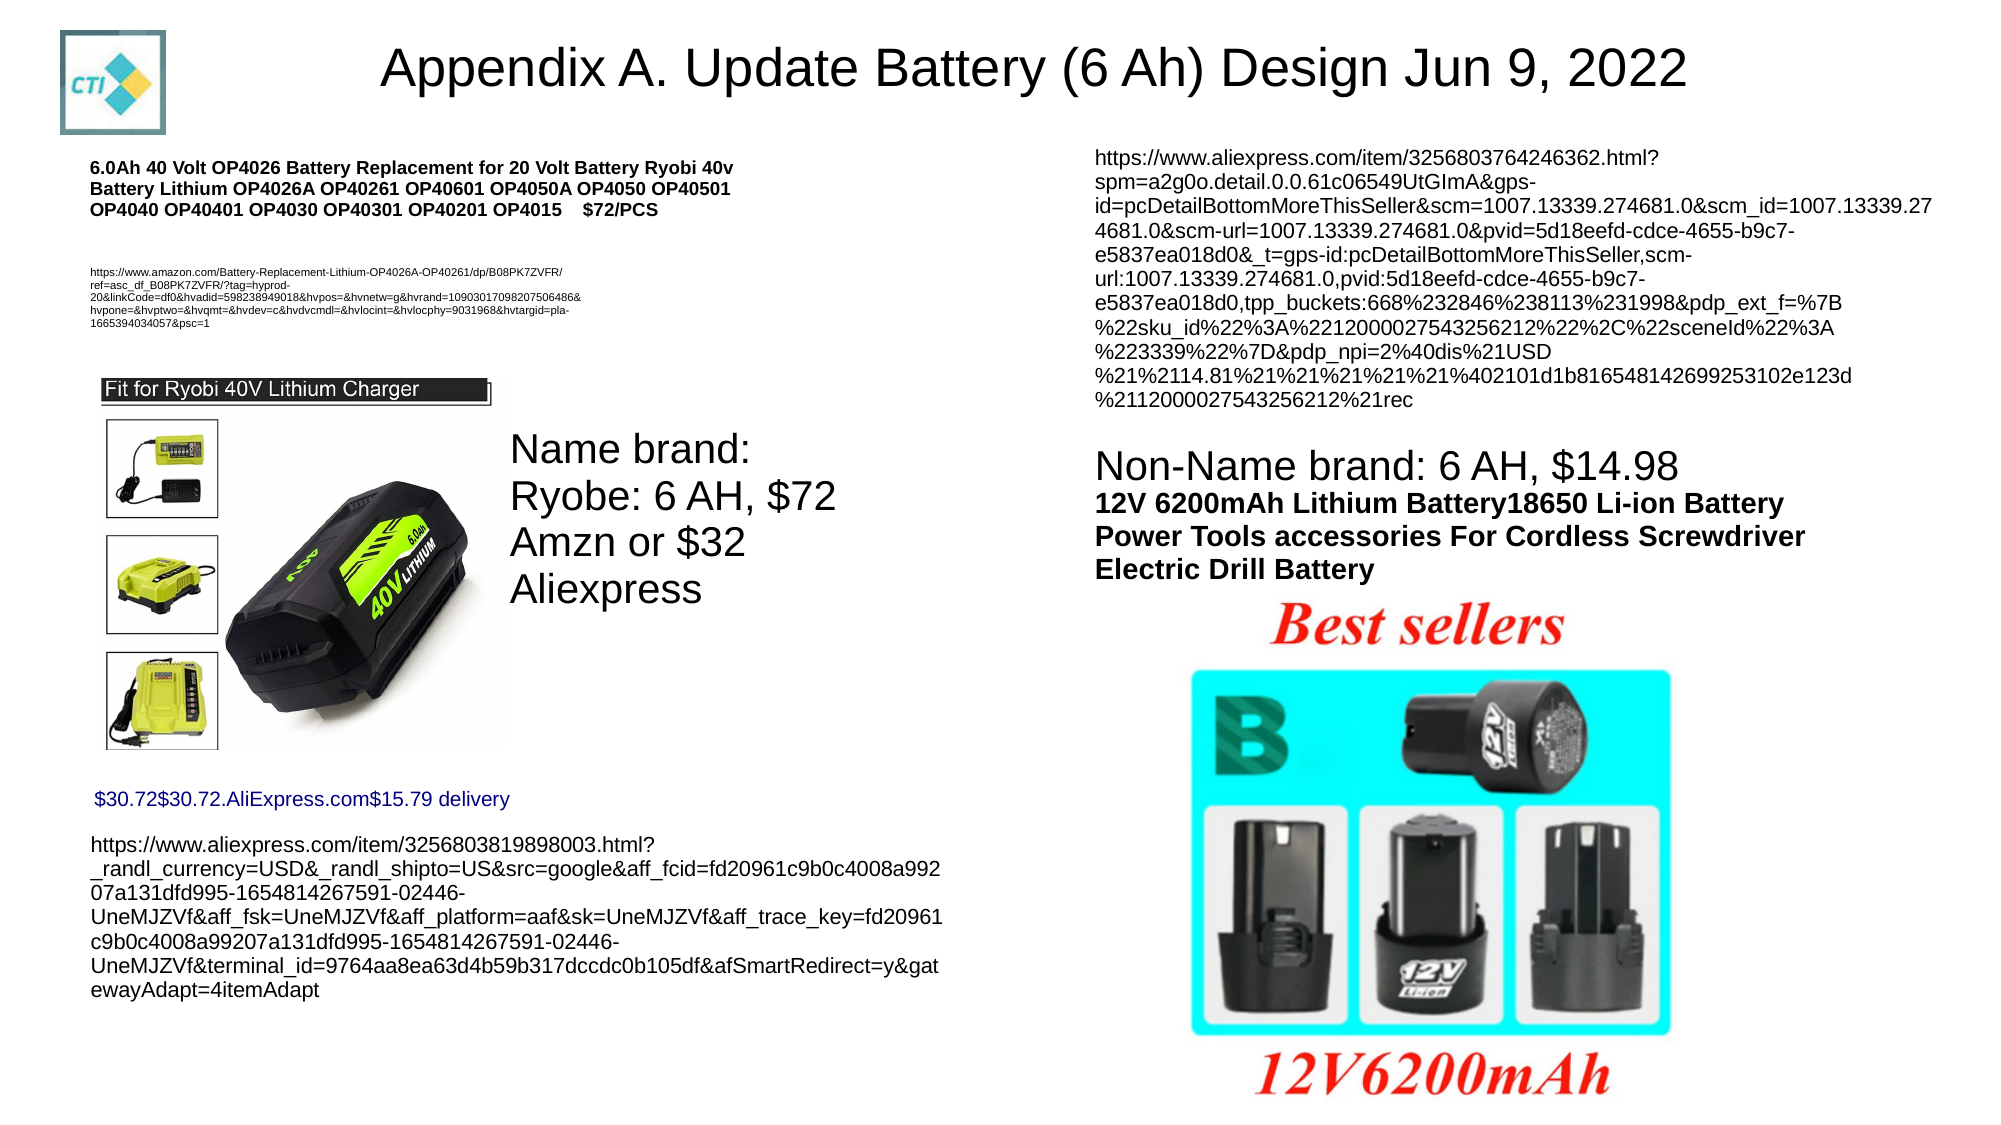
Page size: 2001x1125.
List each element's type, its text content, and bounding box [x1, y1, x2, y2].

text_box $30.72$30.72.AliExpress.com$15.79 delivery [79, 780, 526, 819]
text_box https://www.aliexpress.com/item/3256803764246362.html?spm=a2g0o.detail.0.0.61c06549UtGImA&gps-id=pcDetailBottomMoreThisSeller&scm=1007.13339.274681.0&scm_id=1007.13339.274681.0&scm-url=1007.13339.274681.0&pvid=5d18eefd-cdce-4655-b9c7-e5837ea018d0&_t=gps-id:pcDetailBottomMoreThisSeller,scm-url:1007.13339.274681.0,pvid:5d18eefd-cdce-4655-b9c7-e5837ea018d0,tpp_buckets:668%232846%238113%231998&pdp_ext_f=%7B%22sku_id%22%3A%2212000027543256212%22%2C%22sceneId%22%3A%223339%22%7D&pdp_npi=2%40dis%21USD%21%2114.81%21%21%21%21%21%402101d1b816548142699253102e123d%2112000027543256212%21rec [1080, 138, 1951, 421]
picture [60, 30, 166, 136]
picture [1170, 617, 1684, 1112]
text_box 6.0Ah 40 Volt OP4026 Battery Replacement for 20 Volt Battery Ryobi 40v Battery Lithium OP4026A OP40261 OP40601 OP4050A OP4050 OP40501 OP4040 OP40401 OP4030 OP40301 OP40201 OP4015 $72/PCS [75, 149, 791, 273]
text_box 12V 6200mAh Lithium Battery18650 Li-ion Battery Power Tools accessories For Cordless Screwdriver Electric Drill Battery [1080, 479, 1843, 617]
text_box Name brand: Ryobe: 6 AH, $72 Amzn or $32 Aliexpress [495, 418, 901, 620]
text_box Non-Name brand: 6 AH, $14.98 [1080, 435, 1846, 497]
picture [94, 374, 511, 751]
text_box https://www.amazon.com/Battery-Replacement-Lithium-OP4026A-OP40261/dp/B08PK7ZVFR/ref=asc_df_B08PK7ZVFR/?tag=hyprod-20&linkCode=df0&hvadid=598238949018&hvpos=&hvnetw=g&hvrand=10903017098207506486&hvpone=&hvptwo=&hvqmt=&hvdev=c&hvdvcmdl=&hvlocint=&hvlocphy=9031968&hvtargid=pla-1665394034057&psc=1 [75, 258, 601, 338]
text_box Appendix A. Update Battery (6 Ah) Design Jun 9, 2022 [195, 29, 1906, 297]
text_box https://www.aliexpress.com/item/3256803819898003.html?_randl_currency=USD&_randl_shipto=US&src=google&aff_fcid=fd20961c9b0c4008a99207a131dfd995-1654814267591-02446-UneMJZVf&aff_fsk=UneMJZVf&aff_platform=aaf&sk=UneMJZVf&aff_trace_key=fd20961c9b0c4008a99207a131dfd995-1654814267591-02446-UneMJZVf&terminal_id=9764aa8ea63d4b59b317dccdc0b105df&afSmartRedirect=y&gatewayAdapt=4itemAdapt [75, 825, 961, 1010]
